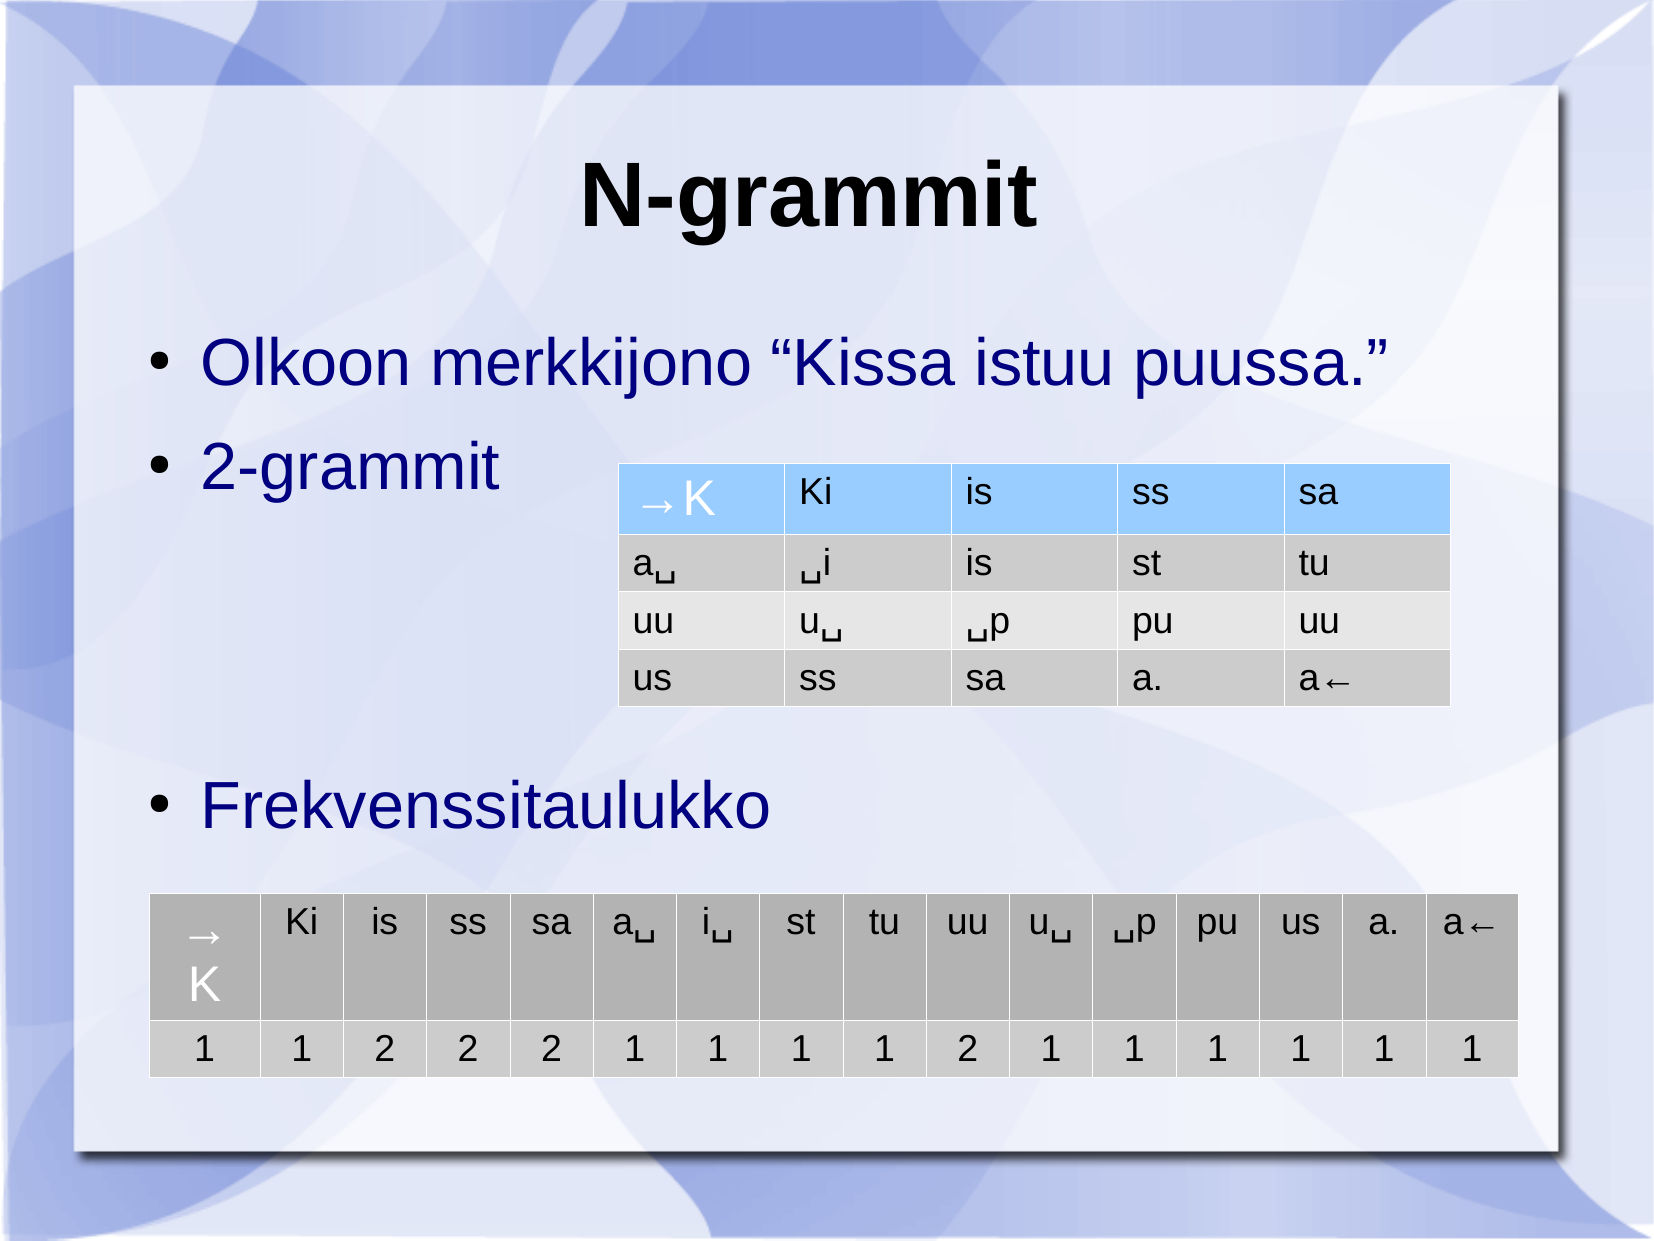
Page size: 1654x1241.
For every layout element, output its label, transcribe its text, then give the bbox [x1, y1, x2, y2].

table_cell 1 [594, 1021, 676, 1077]
table_cell tu [1285, 535, 1450, 591]
table_cell 1 [1093, 1021, 1176, 1077]
table_cell 2 [511, 1021, 593, 1077]
table_cell us [619, 650, 784, 706]
table_cell a. [1118, 650, 1284, 706]
table_header is [344, 894, 426, 1020]
table_cell u␣ [785, 592, 951, 649]
list Olkoon merkkijono “Kissa istuu puussa.” 2-grammit [129, 886, 1489, 975]
table_header → K [150, 894, 260, 1020]
table_cell 2 [427, 1021, 510, 1077]
table_header →K [619, 464, 784, 534]
table_header sa [1285, 464, 1450, 534]
table_cell a← [1285, 650, 1450, 706]
table_header sa [511, 894, 593, 1020]
table_cell 1 [844, 1021, 926, 1077]
table_cell ␣i [785, 535, 951, 591]
table_cell is [952, 535, 1117, 591]
picture [0, 0, 1654, 1241]
table_cell uu [1285, 592, 1450, 649]
table_cell 1 [1427, 1021, 1518, 1077]
table_cell sa [952, 650, 1117, 706]
table_cell 1 [150, 1021, 260, 1077]
table_header u␣ [1010, 894, 1092, 1020]
list Olkoon merkkijono “Kissa istuu puussa.” 2-grammit [129, 324, 1489, 767]
table_header ss [1118, 464, 1284, 534]
title N-grammit [82, 90, 1536, 298]
table_header uu [927, 894, 1009, 1020]
table_cell ␣p [952, 592, 1117, 649]
table_cell pu [1118, 592, 1284, 649]
table_cell 2 [927, 1021, 1009, 1077]
table_header pu [1177, 894, 1259, 1020]
table_header i␣ [677, 894, 759, 1020]
table_header a← [1427, 894, 1518, 1020]
table_cell st [1118, 535, 1284, 591]
table_header a. [1343, 894, 1426, 1020]
table_header Ki [261, 894, 343, 1020]
table_cell 1 [677, 1021, 759, 1077]
table_cell 1 [1010, 1021, 1092, 1077]
table_cell 2 [344, 1021, 426, 1077]
table_header tu [844, 894, 926, 1020]
table_header a␣ [594, 894, 676, 1020]
list Frekvenssitaulukko [129, 767, 1489, 886]
table_header us [1260, 894, 1342, 1020]
table_cell 1 [261, 1021, 343, 1077]
table_header ss [427, 894, 510, 1020]
table_cell 1 [1260, 1021, 1342, 1077]
table_cell 1 [1177, 1021, 1259, 1077]
table_header ␣p [1093, 894, 1176, 1020]
table_cell a␣ [619, 535, 784, 591]
table_header Ki [785, 464, 951, 534]
table_header st [760, 894, 843, 1020]
table_header is [952, 464, 1117, 534]
table_cell uu [619, 592, 784, 649]
table_cell 1 [1343, 1021, 1426, 1077]
table_cell ss [785, 650, 951, 706]
table_cell 1 [760, 1021, 843, 1077]
